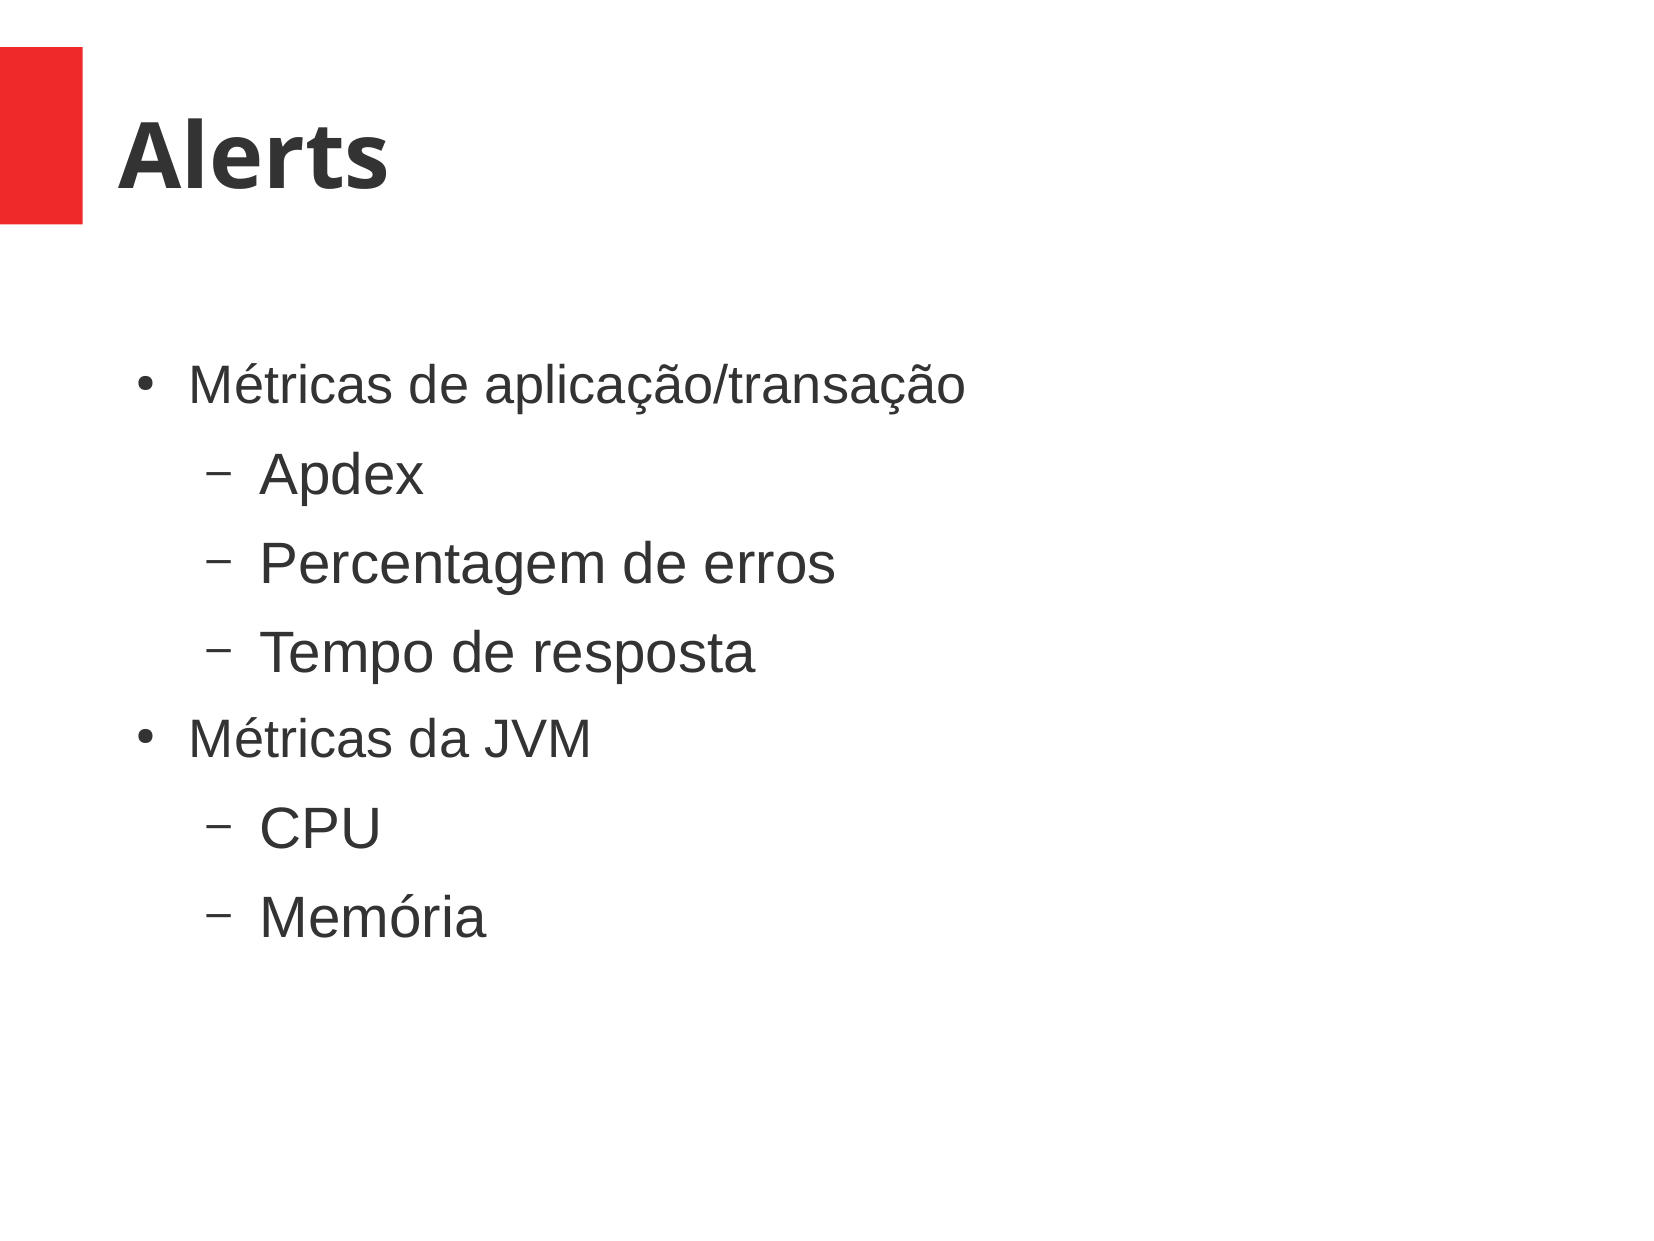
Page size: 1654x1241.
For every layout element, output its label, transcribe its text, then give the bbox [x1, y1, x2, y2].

list Métricas de aplicação/transação Apdex Percentagem de erros Tempo de resposta Métricas da JVM CPU Memória [118, 354, 1536, 1074]
title Alerts [118, 49, 1571, 257]
